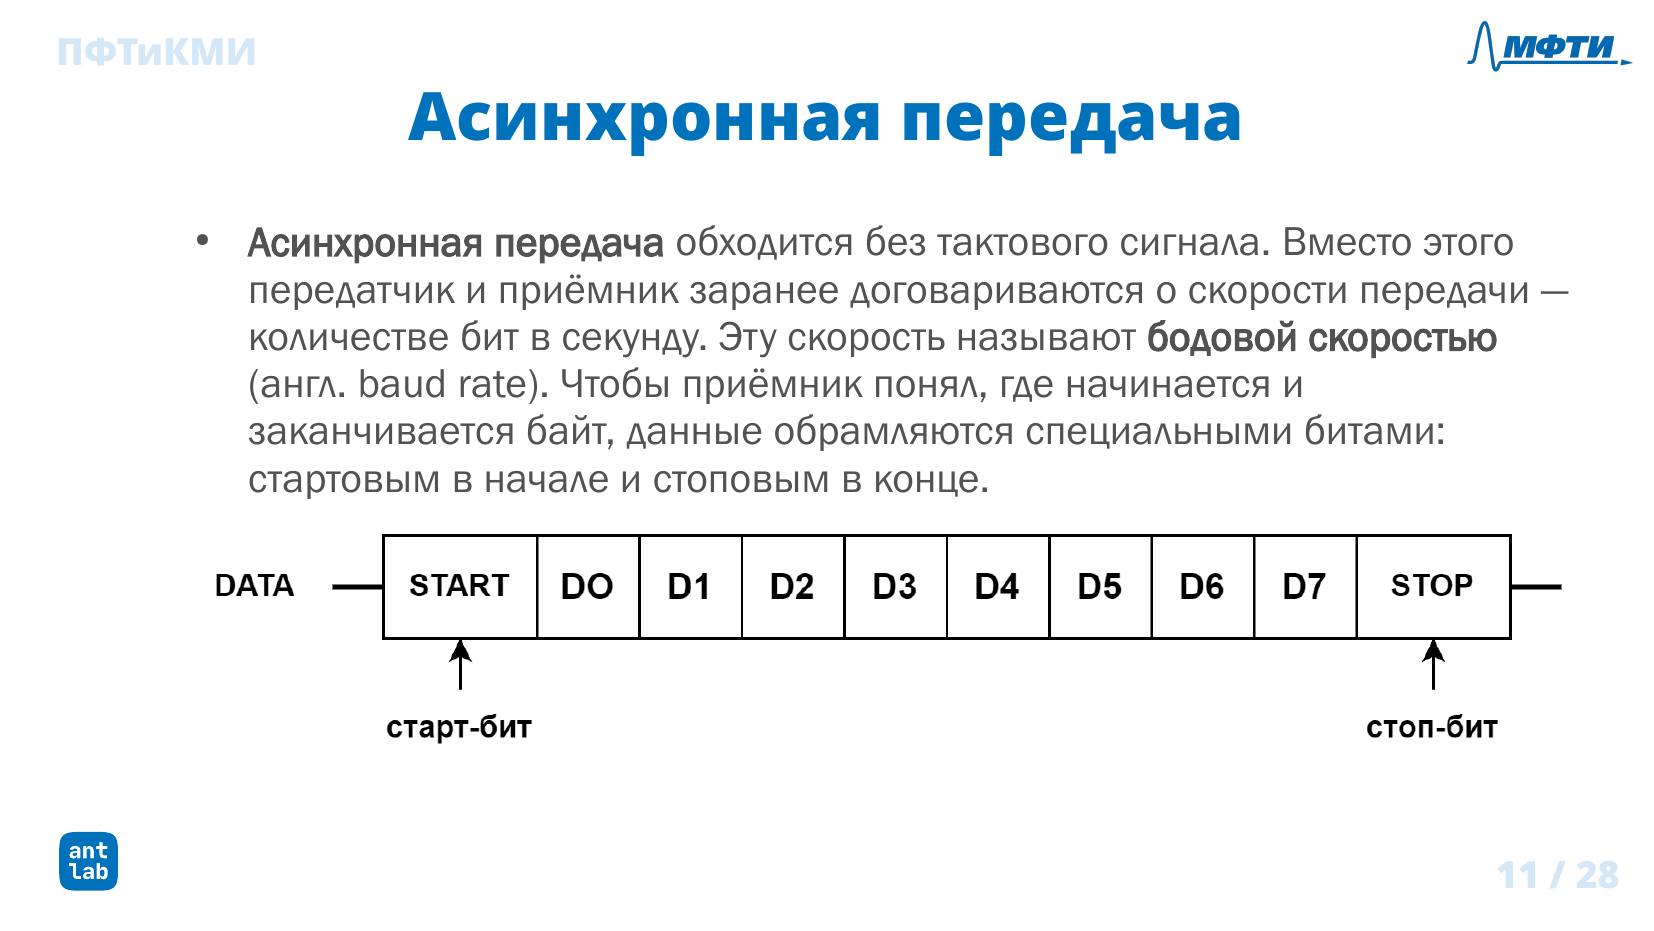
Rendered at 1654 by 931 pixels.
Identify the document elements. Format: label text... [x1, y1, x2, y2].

picture [1446, 0, 1654, 93]
title Асинхронная передача [82, 20, 1571, 209]
list Асинхронная передача обходится без тактового сигнала. Вместо этого передатчик и приёмник заранее договариваются о скорости передачи — количестве бит в секунду. Эту скорость называют бодовой скоростью (англ. baud rate). Чтобы приёмник понял, где начинается и заканчивается байт, данные обрамляются специальными битами: стартовым в начале и стоповым в конце. [177, 217, 1571, 502]
picture [177, 534, 1565, 768]
